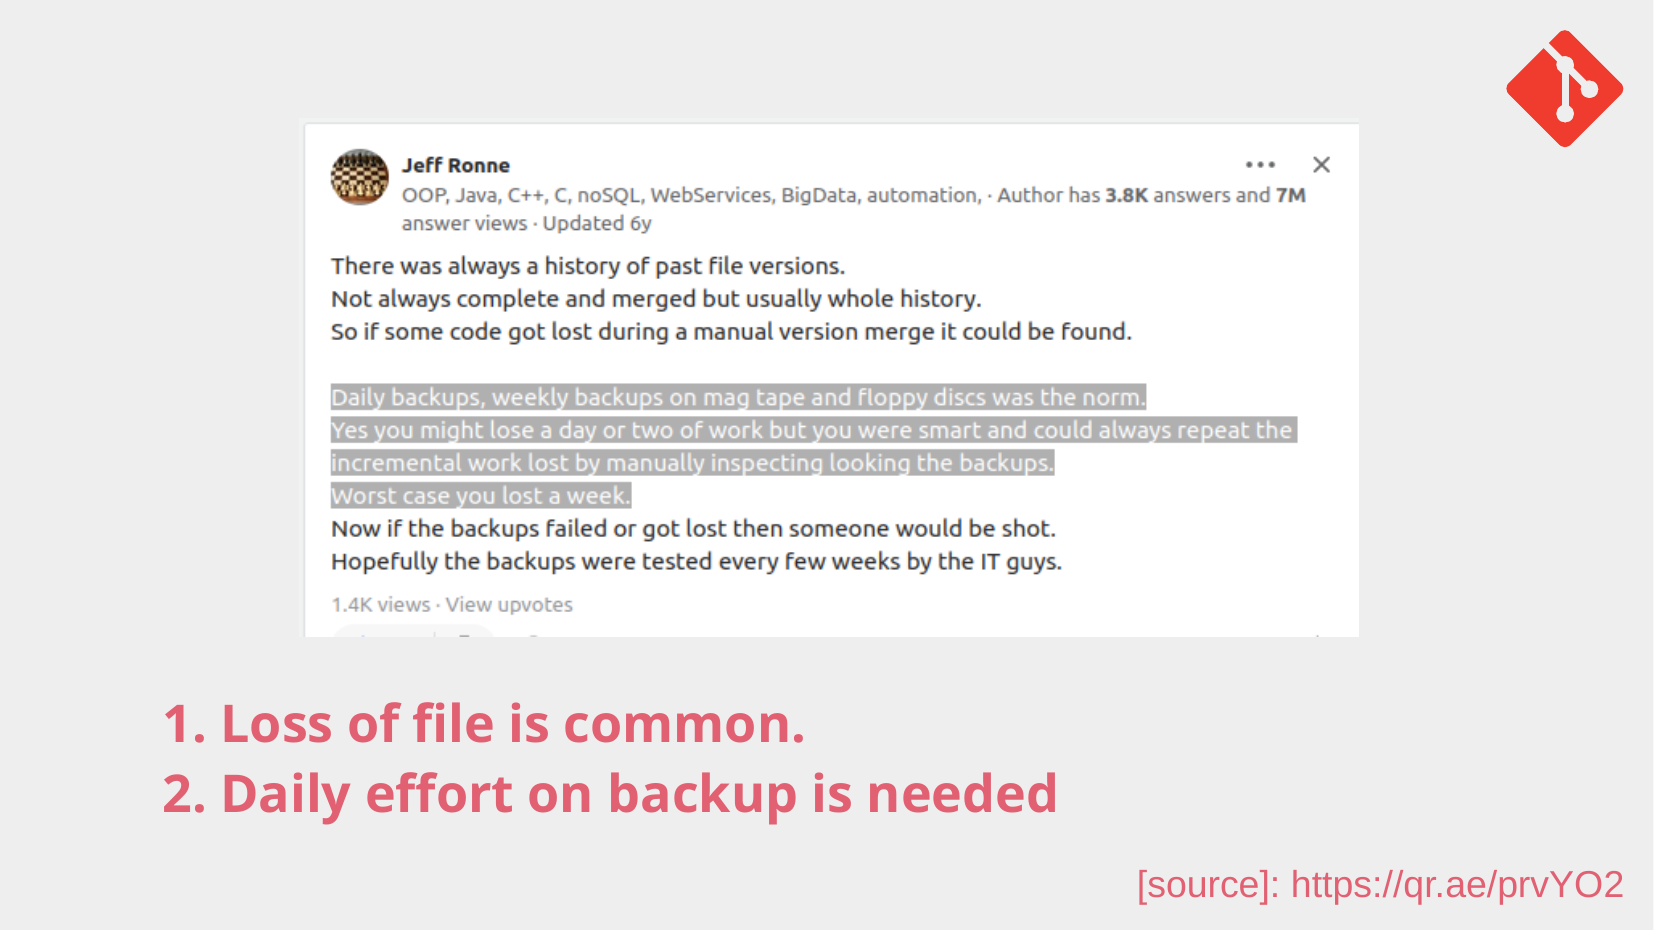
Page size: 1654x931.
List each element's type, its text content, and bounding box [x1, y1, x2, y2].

picture [1505, 29, 1625, 148]
text_box 1. Loss of file is common. 2. Daily effort on backup is needed [147, 679, 1447, 811]
text_box [source]: https://qr.ae/prvYO2 [1122, 856, 1654, 914]
picture [299, 118, 1359, 637]
